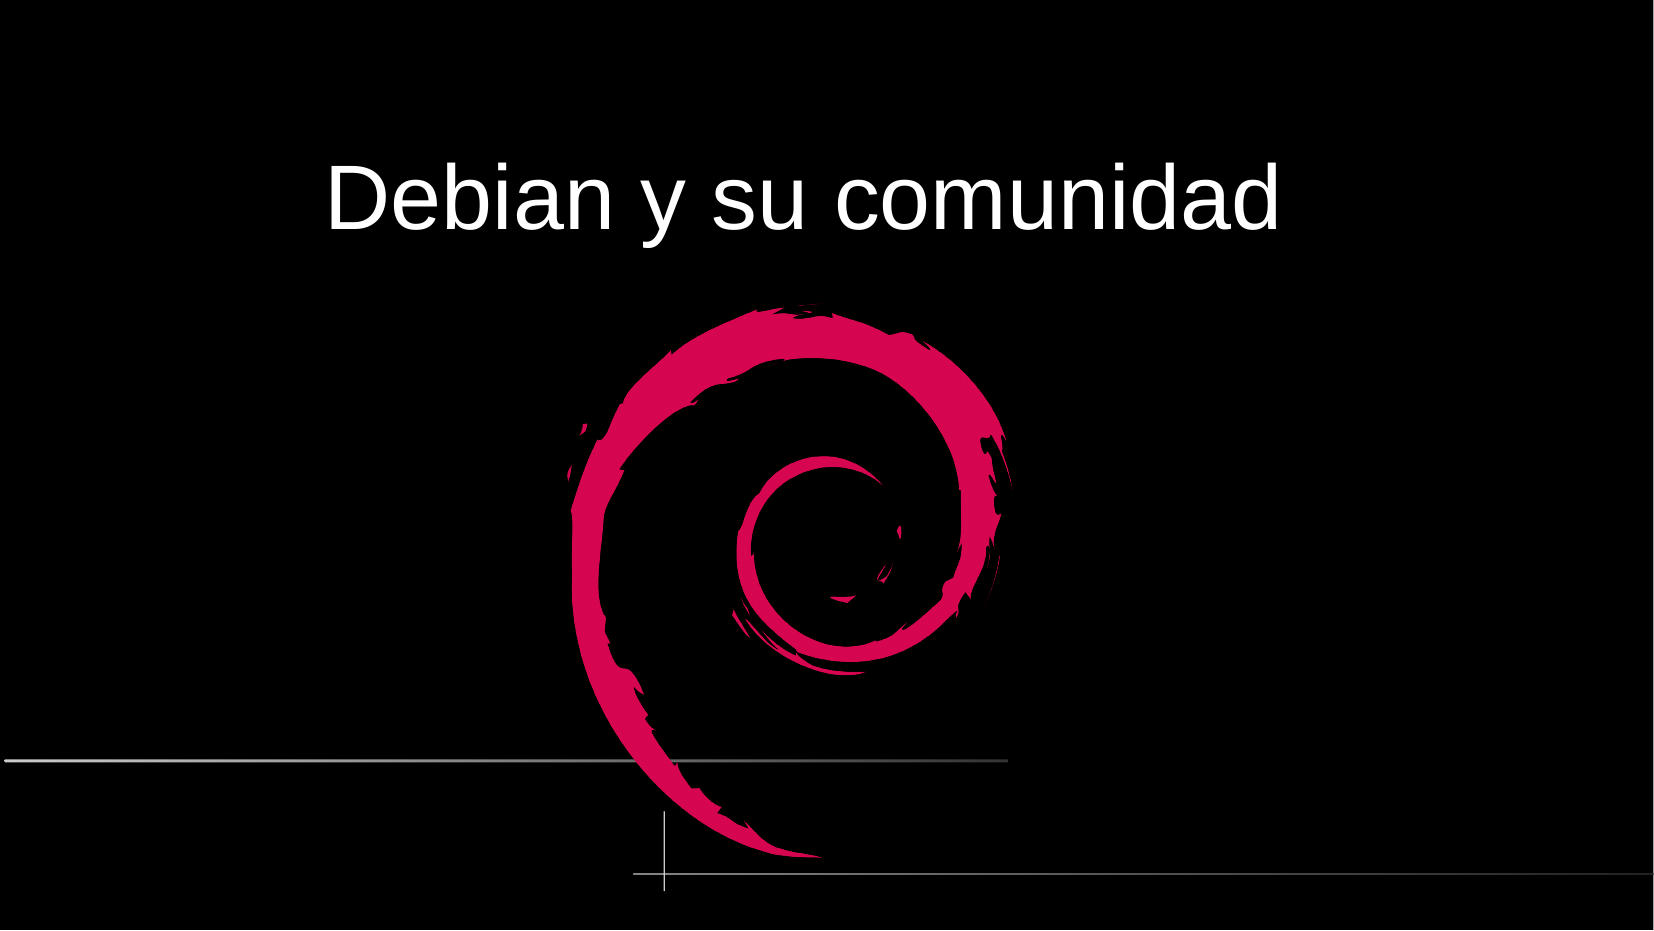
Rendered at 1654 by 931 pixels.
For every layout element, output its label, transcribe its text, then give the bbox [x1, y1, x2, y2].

subtitle Debian y su comunidad [60, 105, 1549, 431]
picture [556, 291, 1024, 871]
